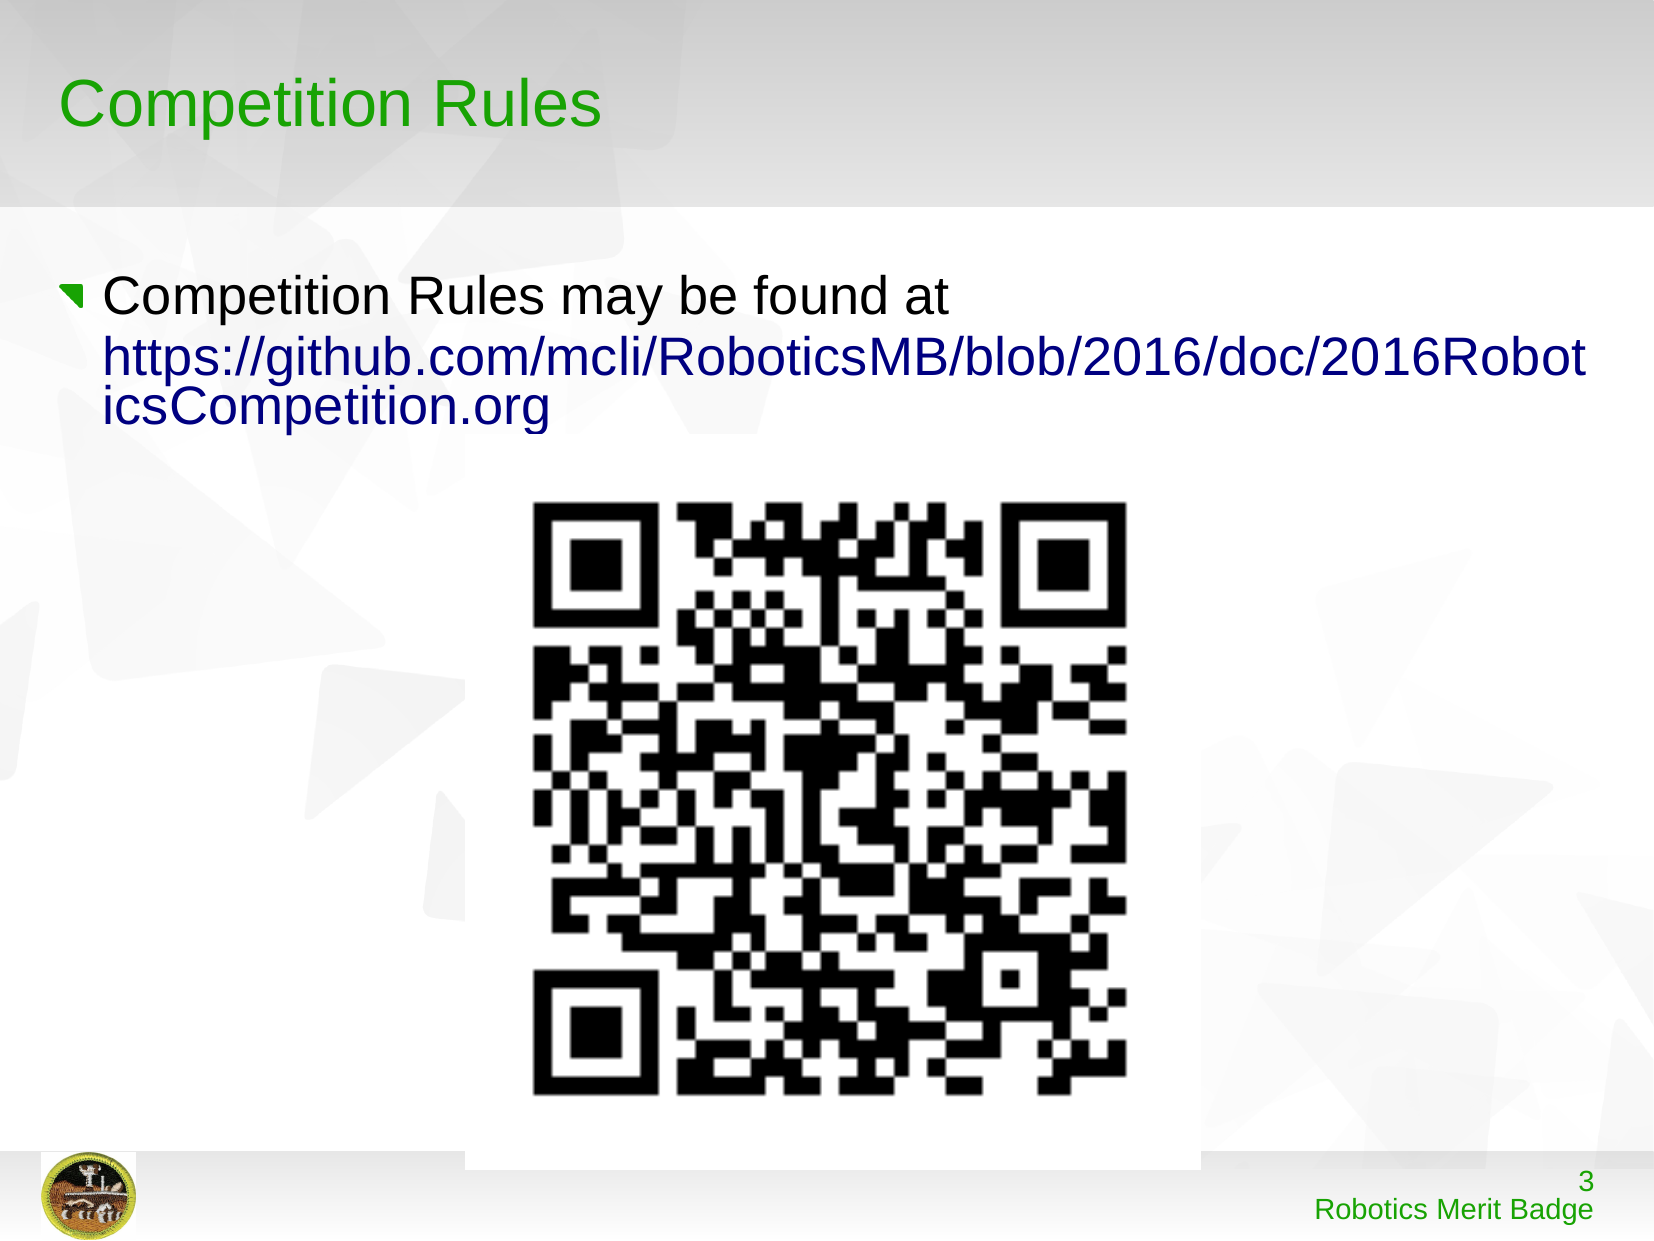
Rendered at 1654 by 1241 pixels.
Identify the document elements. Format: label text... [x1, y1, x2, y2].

picture [41, 1152, 136, 1240]
title Competition Rules [59, 29, 1595, 178]
picture [465, 434, 1654, 1171]
picture [0, 0, 783, 931]
list Competition Rules may be found at https://github.com/mcli/RoboticsMB/blob/2016/doc/2016RoboticsCompetition.org [59, 265, 1595, 986]
